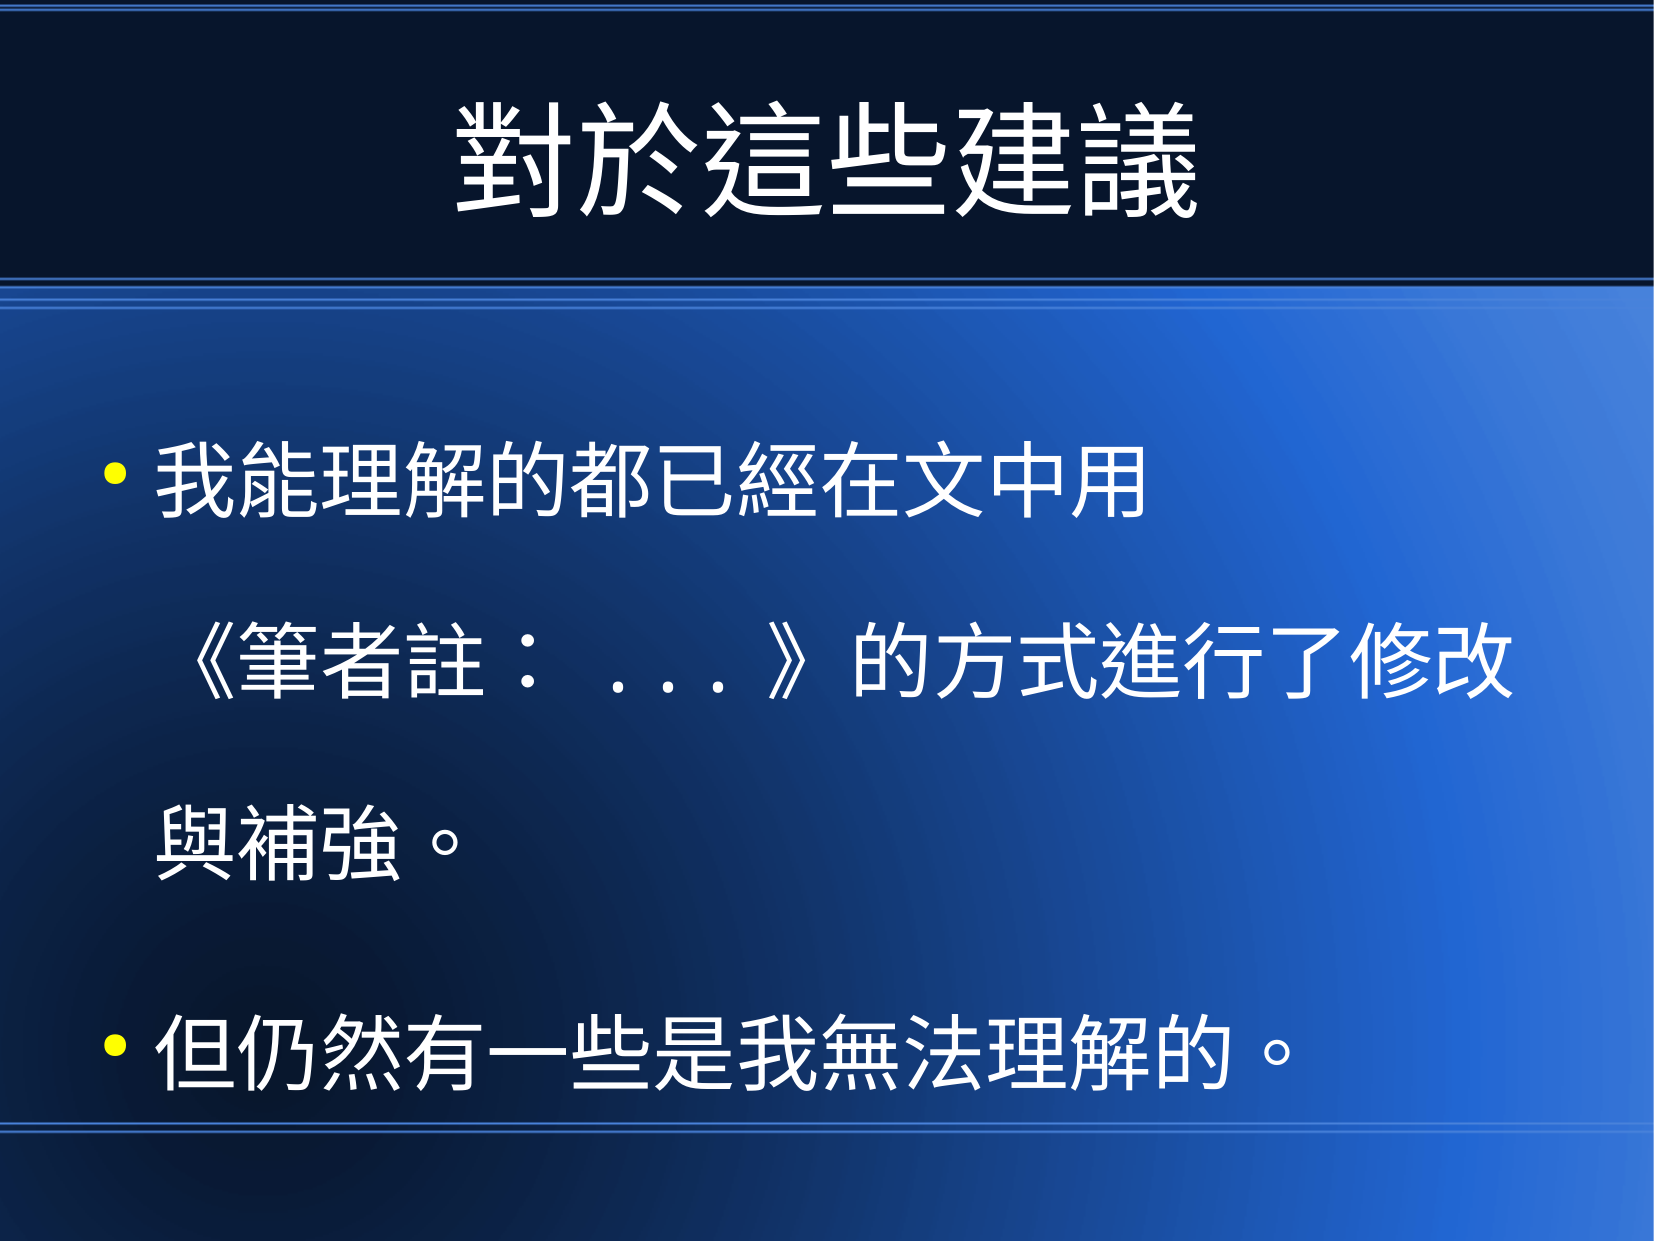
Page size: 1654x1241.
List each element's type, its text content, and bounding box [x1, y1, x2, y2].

picture [0, 0, 1654, 1241]
list 我能理解的都已經在文中用 《筆者註：...》的方式進行了修改與補強。 但仍然有一些是我無法理解的。 [82, 355, 1571, 1241]
title 對於這些建議 [82, 49, 1571, 257]
